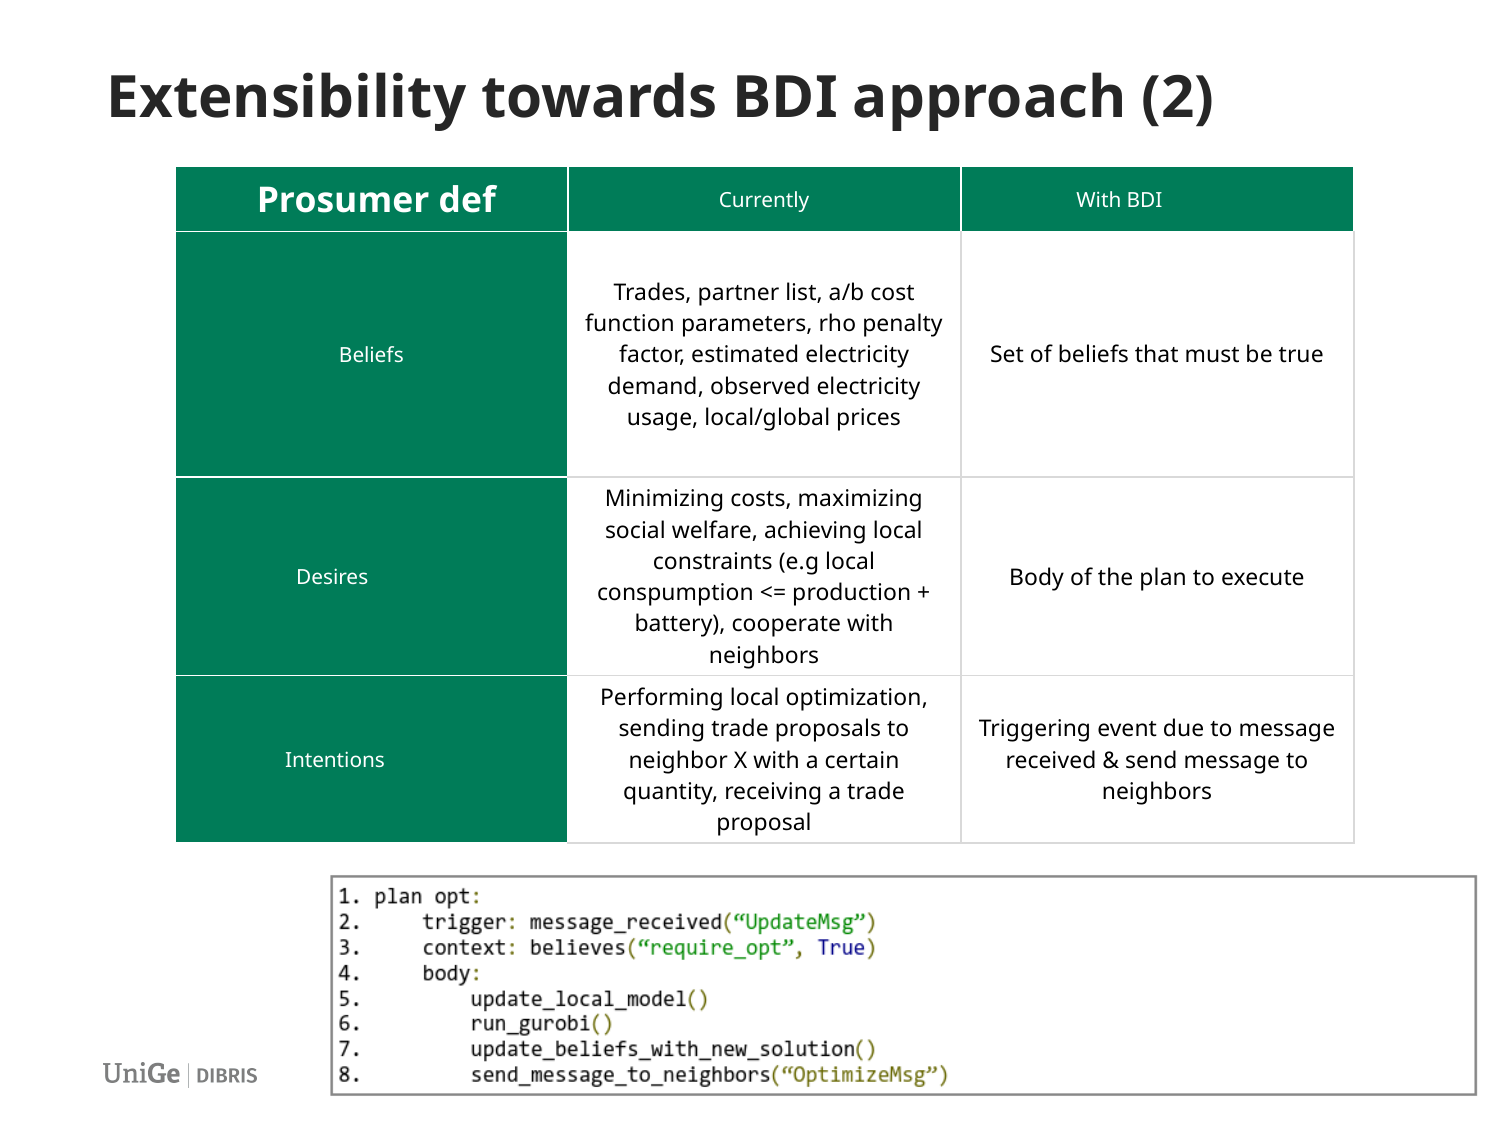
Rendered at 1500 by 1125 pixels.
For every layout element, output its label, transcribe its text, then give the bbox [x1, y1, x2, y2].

table_cell Minimizing costs, maximizing social welfare, achieving local constraints (e.g local conspumption <= production + battery), cooperate with neighbors [569, 478, 960, 675]
table_cell Desires [176, 478, 567, 675]
table_cell Set of beliefs that must be true [962, 232, 1353, 476]
title Extensibility towards BDI approach (2) [91, 59, 1428, 222]
table_cell Triggering event due to message received & send message to neighbors [962, 676, 1353, 842]
table_cell Beliefs [176, 232, 567, 476]
table_header Prosumer def [176, 167, 567, 231]
table_cell Body of the plan to execute [962, 478, 1353, 675]
table_header Currently [569, 167, 960, 231]
table_cell Intentions [176, 676, 567, 842]
table_cell Performing local optimization, sending trade proposals to neighbor X with a certain quantity, receiving a trade proposal [569, 676, 960, 842]
picture [319, 865, 1490, 1106]
table_cell Trades, partner list, a/b cost function parameters, rho penalty factor, estimated electricity demand, observed electricity usage, local/global prices [569, 232, 960, 476]
table_header With BDI [962, 167, 1353, 231]
